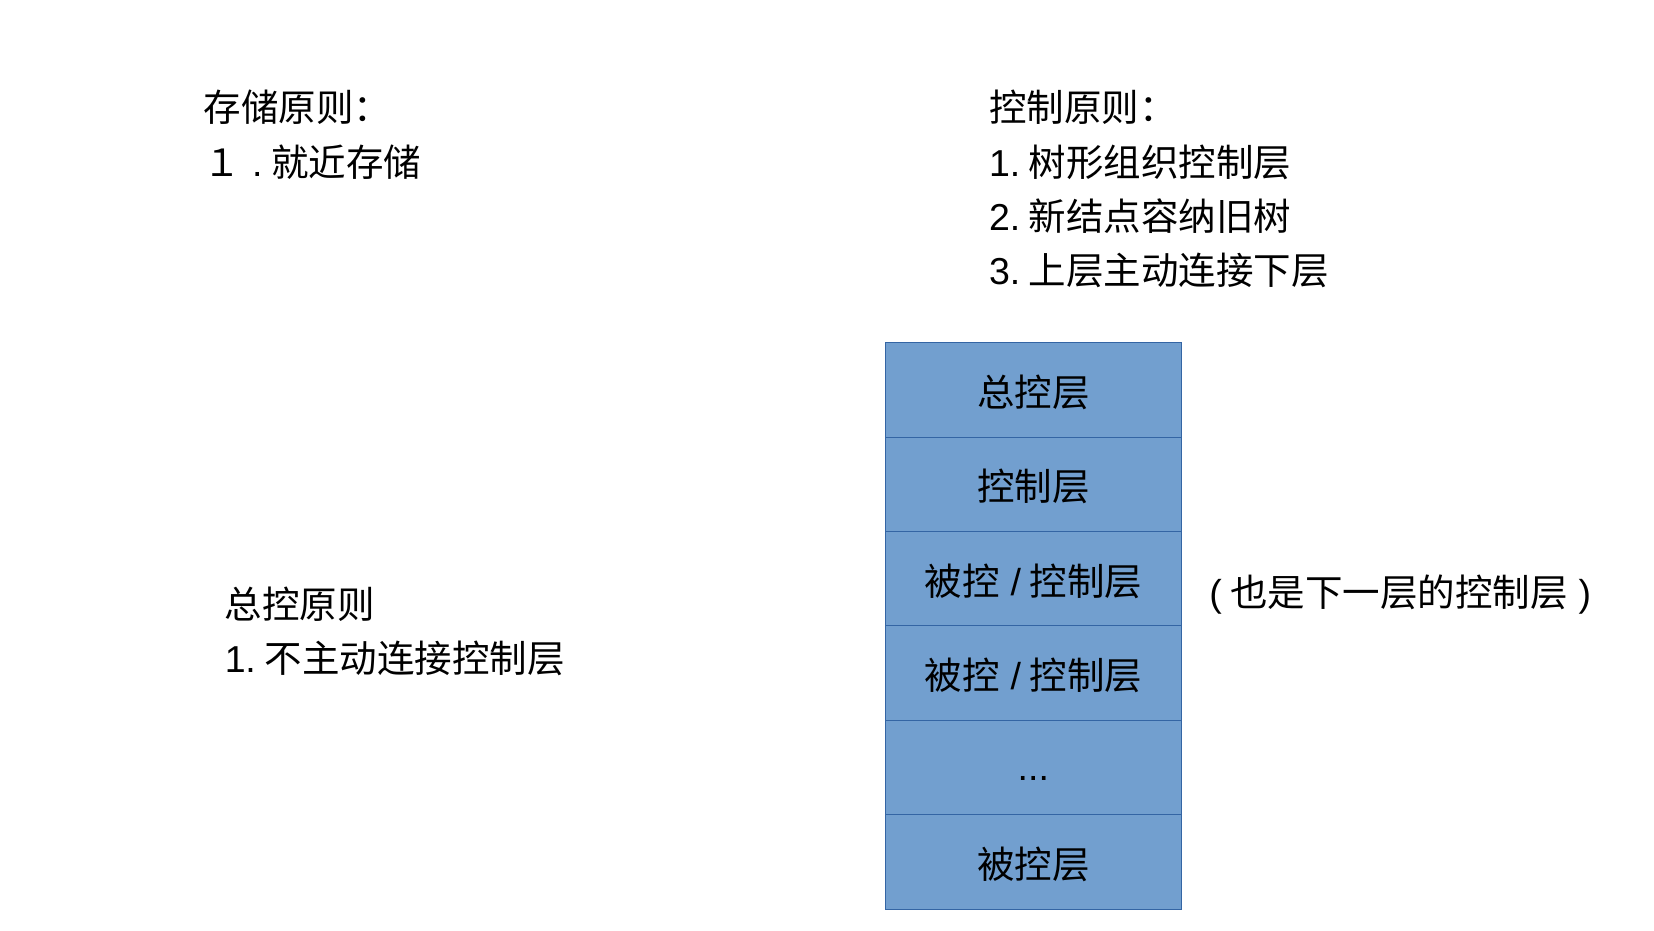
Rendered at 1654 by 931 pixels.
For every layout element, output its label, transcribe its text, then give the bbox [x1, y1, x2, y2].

text_box 被控/控制层 [885, 625, 1182, 720]
text_box 存储原则： １.就近存储 [188, 70, 549, 364]
text_box (也是下一层的控制层) [1194, 555, 1607, 626]
text_box ... [885, 720, 1182, 814]
text_box 被控层 [885, 814, 1182, 910]
text_box 被控/控制层 [885, 532, 1182, 625]
text_box 控制层 [885, 437, 1182, 532]
text_box 总控层 [885, 342, 1182, 437]
text_box 控制原则： 1.树形组织控制层 2.新结点容纳旧树 3.上层主动连接下层 [974, 70, 1344, 308]
text_box 总控原则 1.不主动连接控制层 [210, 567, 580, 694]
